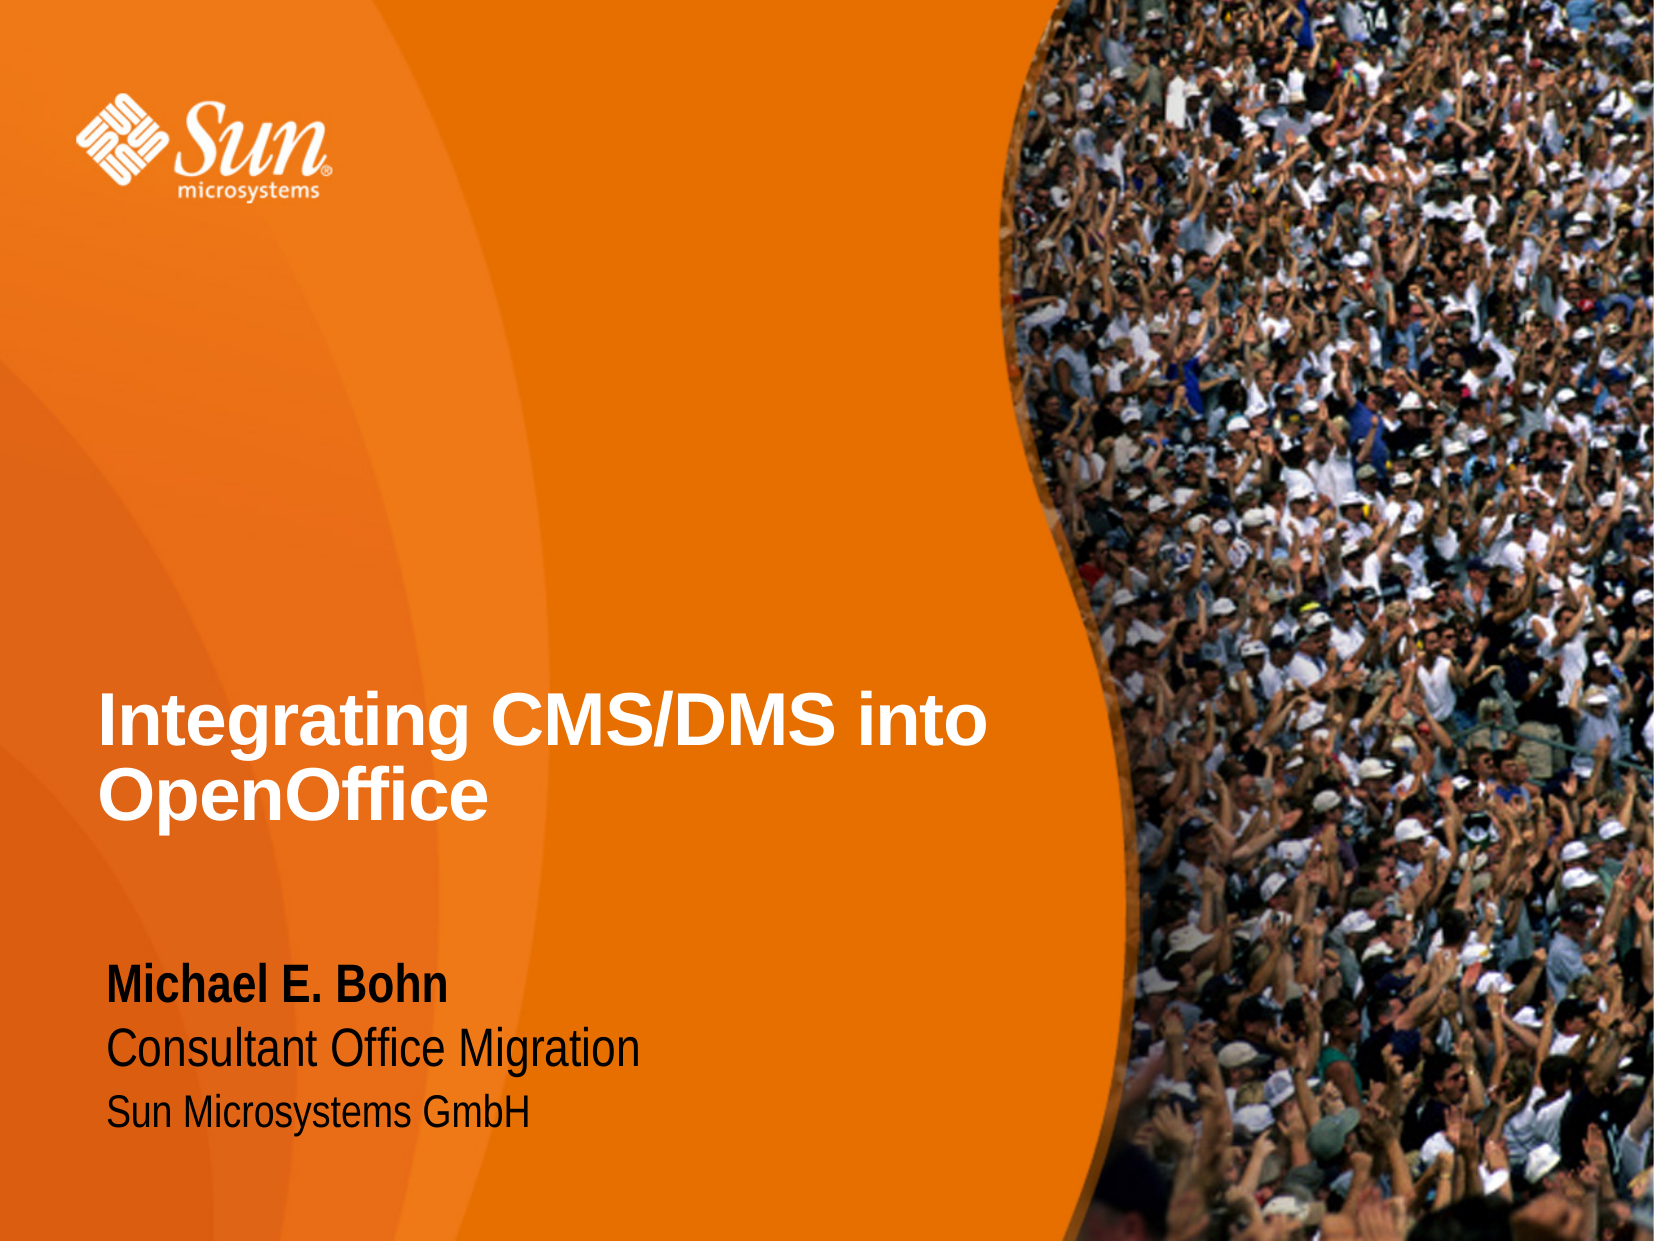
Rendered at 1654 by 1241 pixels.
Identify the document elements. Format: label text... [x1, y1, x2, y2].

title Integrating CMS/DMS into OpenOffice [97, 565, 1001, 836]
list Michael E. Bohn Consultant Office Migration Sun Microsystems GmbH [106, 959, 1197, 1203]
picture [0, 0, 1654, 1241]
